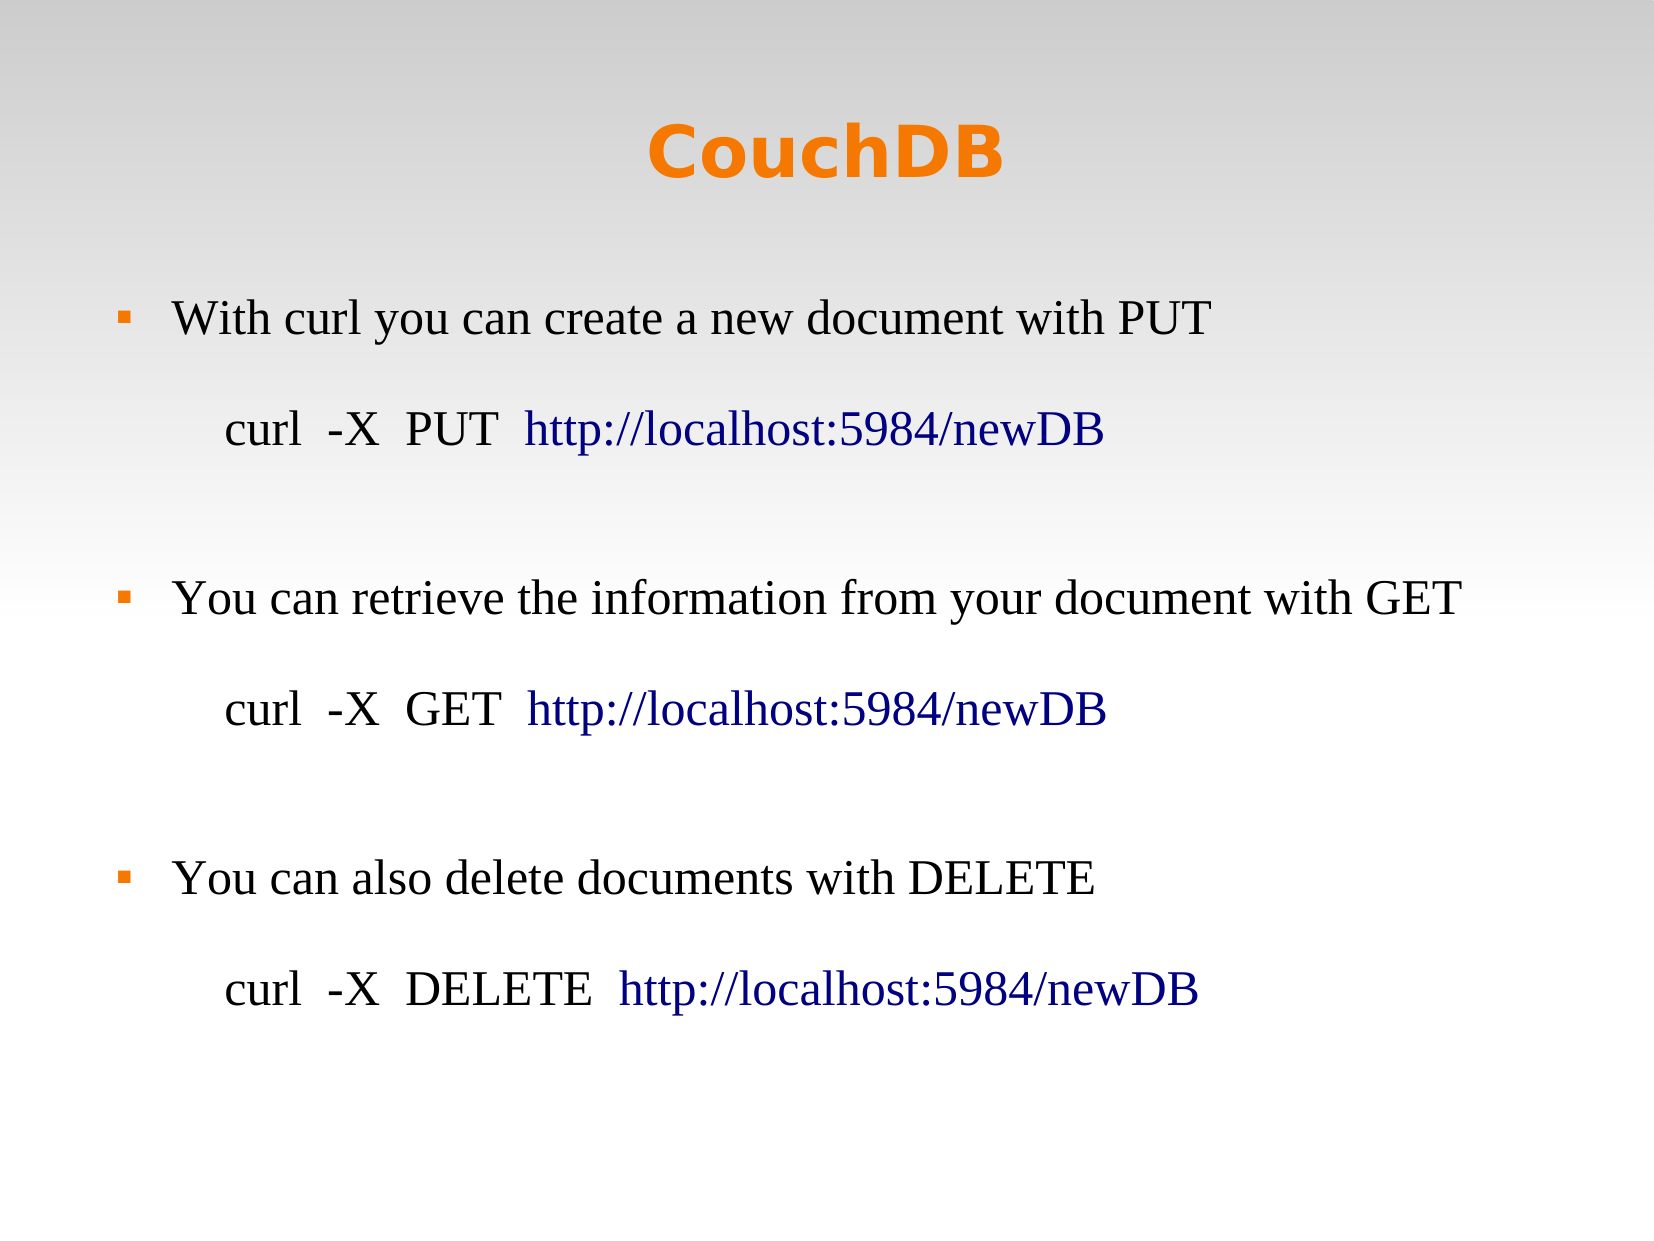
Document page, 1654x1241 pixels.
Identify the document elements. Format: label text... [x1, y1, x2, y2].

list With curl you can create a new document with PUT curl -X PUT http://localhost:5984/newDB You can retrieve the information from your document with GET curl -X GET http://localhost:5984/newDB You can also delete documents with DELETE curl -X DELETE http://localhost:5984/newDB [82, 290, 1571, 1109]
title CouchDB [82, 49, 1571, 257]
